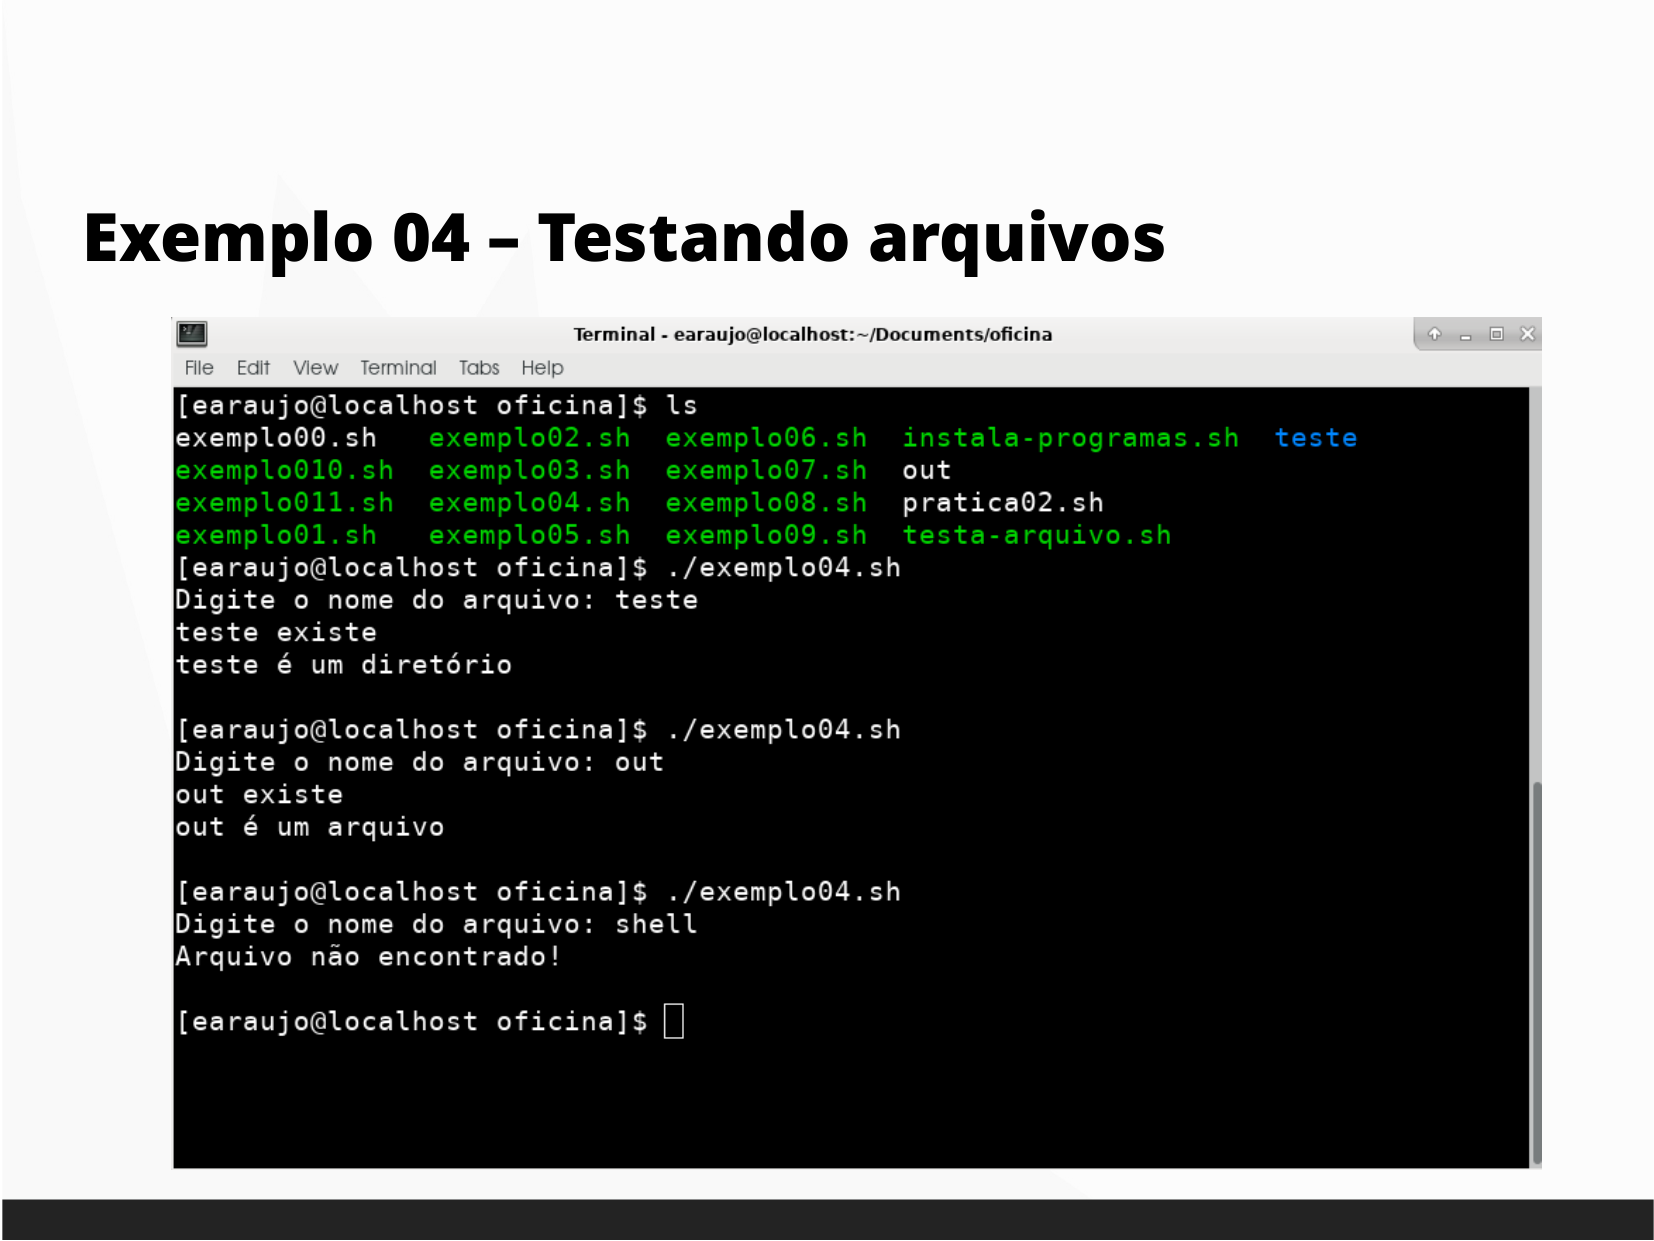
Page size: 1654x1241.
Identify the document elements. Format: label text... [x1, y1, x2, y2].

title Exemplo 04 – Testando arquivos [82, 132, 1571, 340]
picture [2, 0, 1654, 1241]
